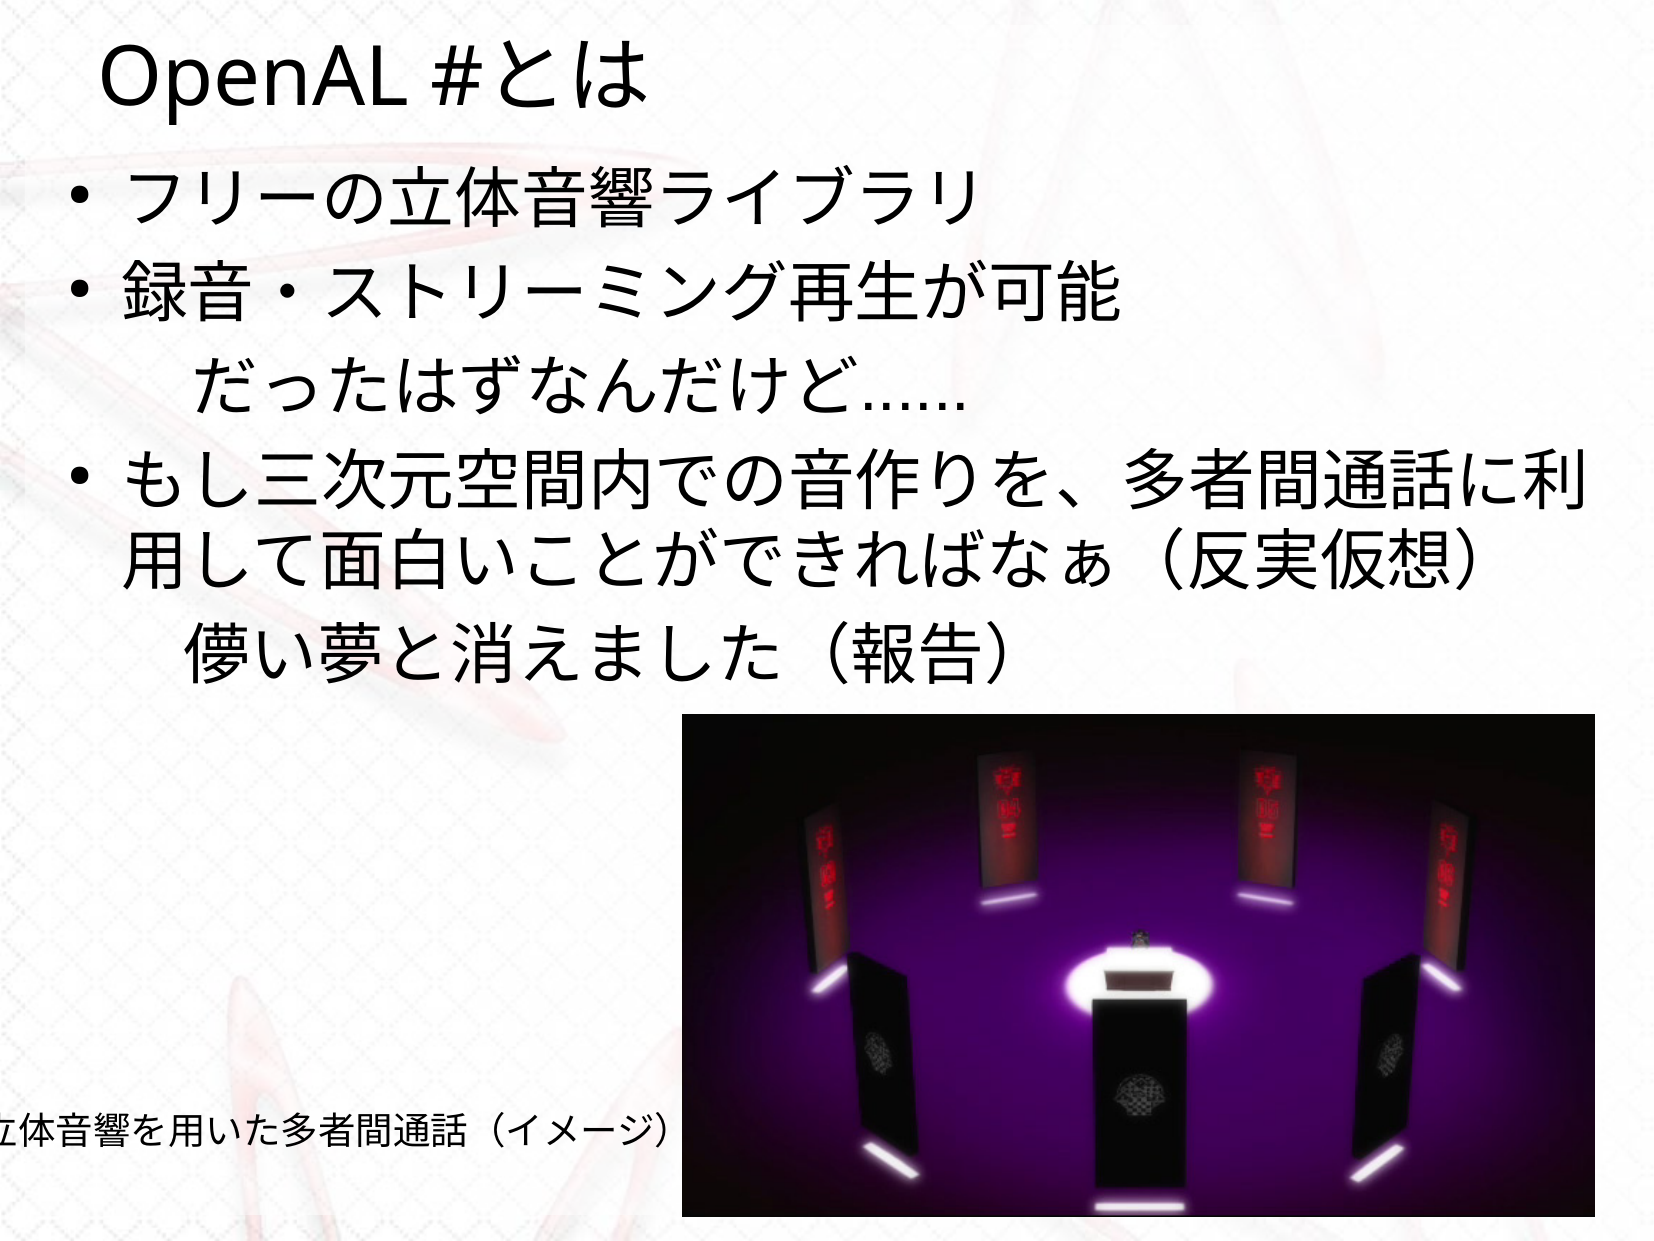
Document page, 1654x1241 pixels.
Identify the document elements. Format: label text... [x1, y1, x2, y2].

list フリーの立体音響ライブラリ 録音・ストリーミング再生が可能 だったはずなんだけど...... もし三次元空間内での音作りを、多者間通話に利用して面白いことができればなぁ（反実仮想） 儚い夢と消えました（報告） [35, 148, 1607, 827]
text_box 立体音響を用いた多者間通話（イメージ） [0, 1098, 674, 1158]
picture [0, 0, 1654, 1241]
title OpenAL #とは [82, 14, 1571, 130]
